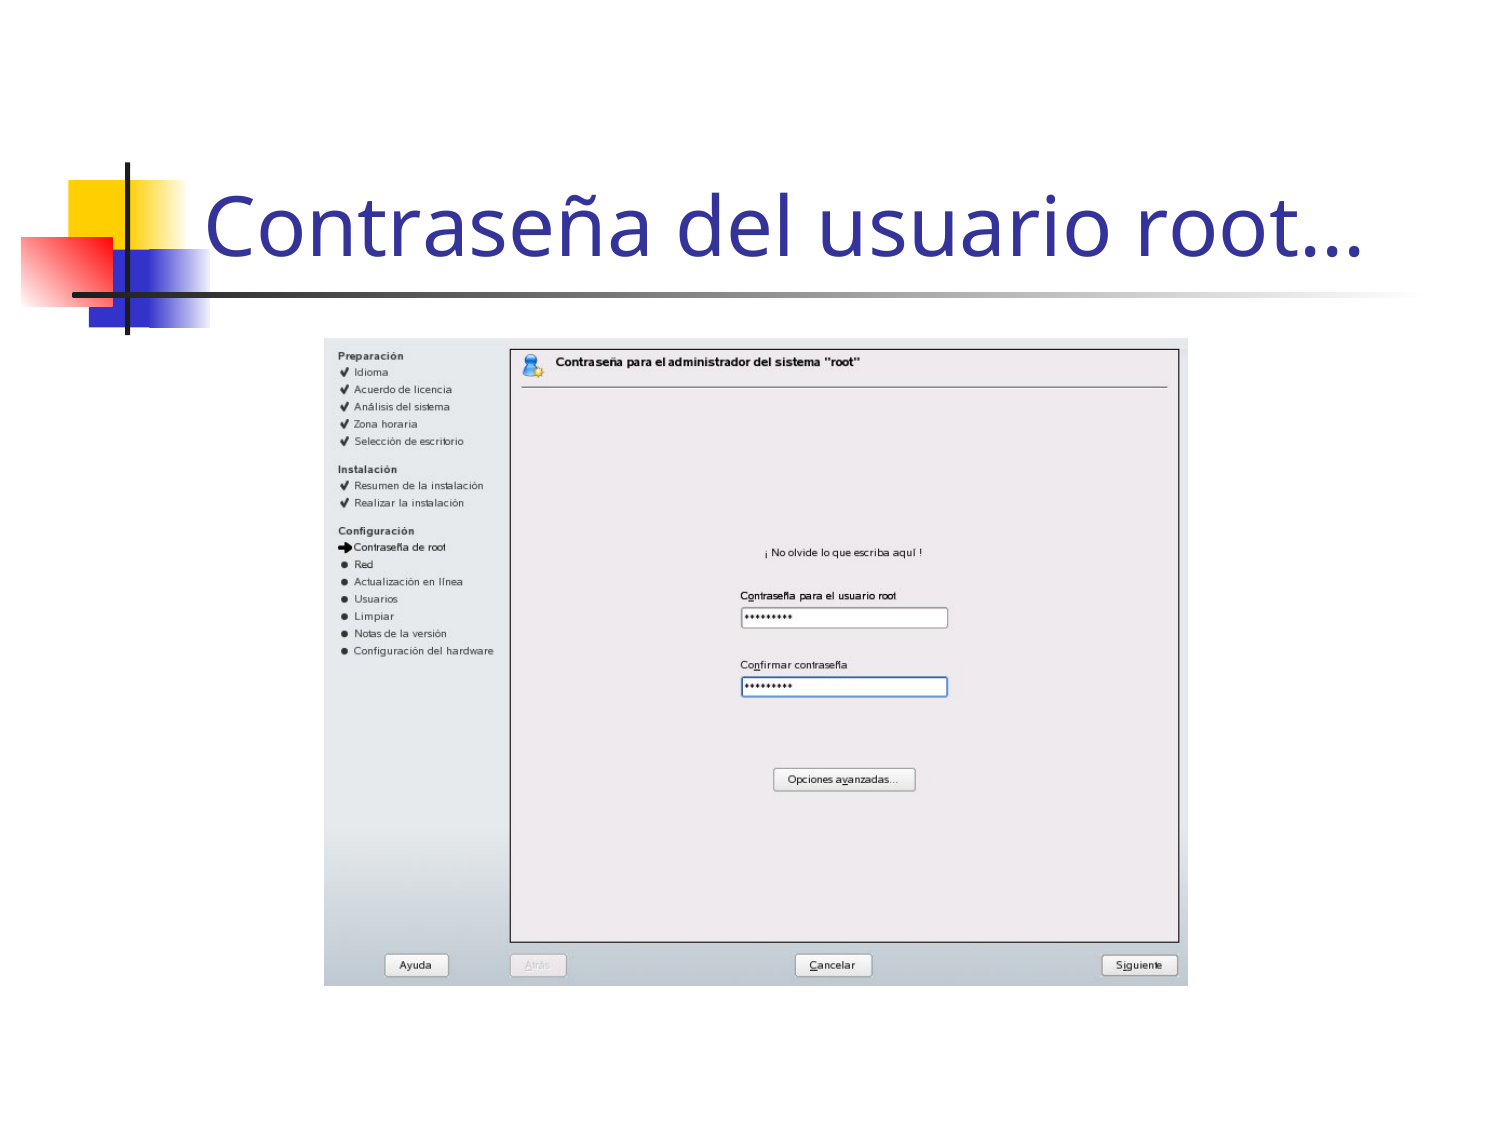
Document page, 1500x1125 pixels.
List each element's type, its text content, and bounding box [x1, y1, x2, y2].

title Contraseña del usuario root... [188, 101, 1468, 289]
picture [324, 337, 1188, 986]
